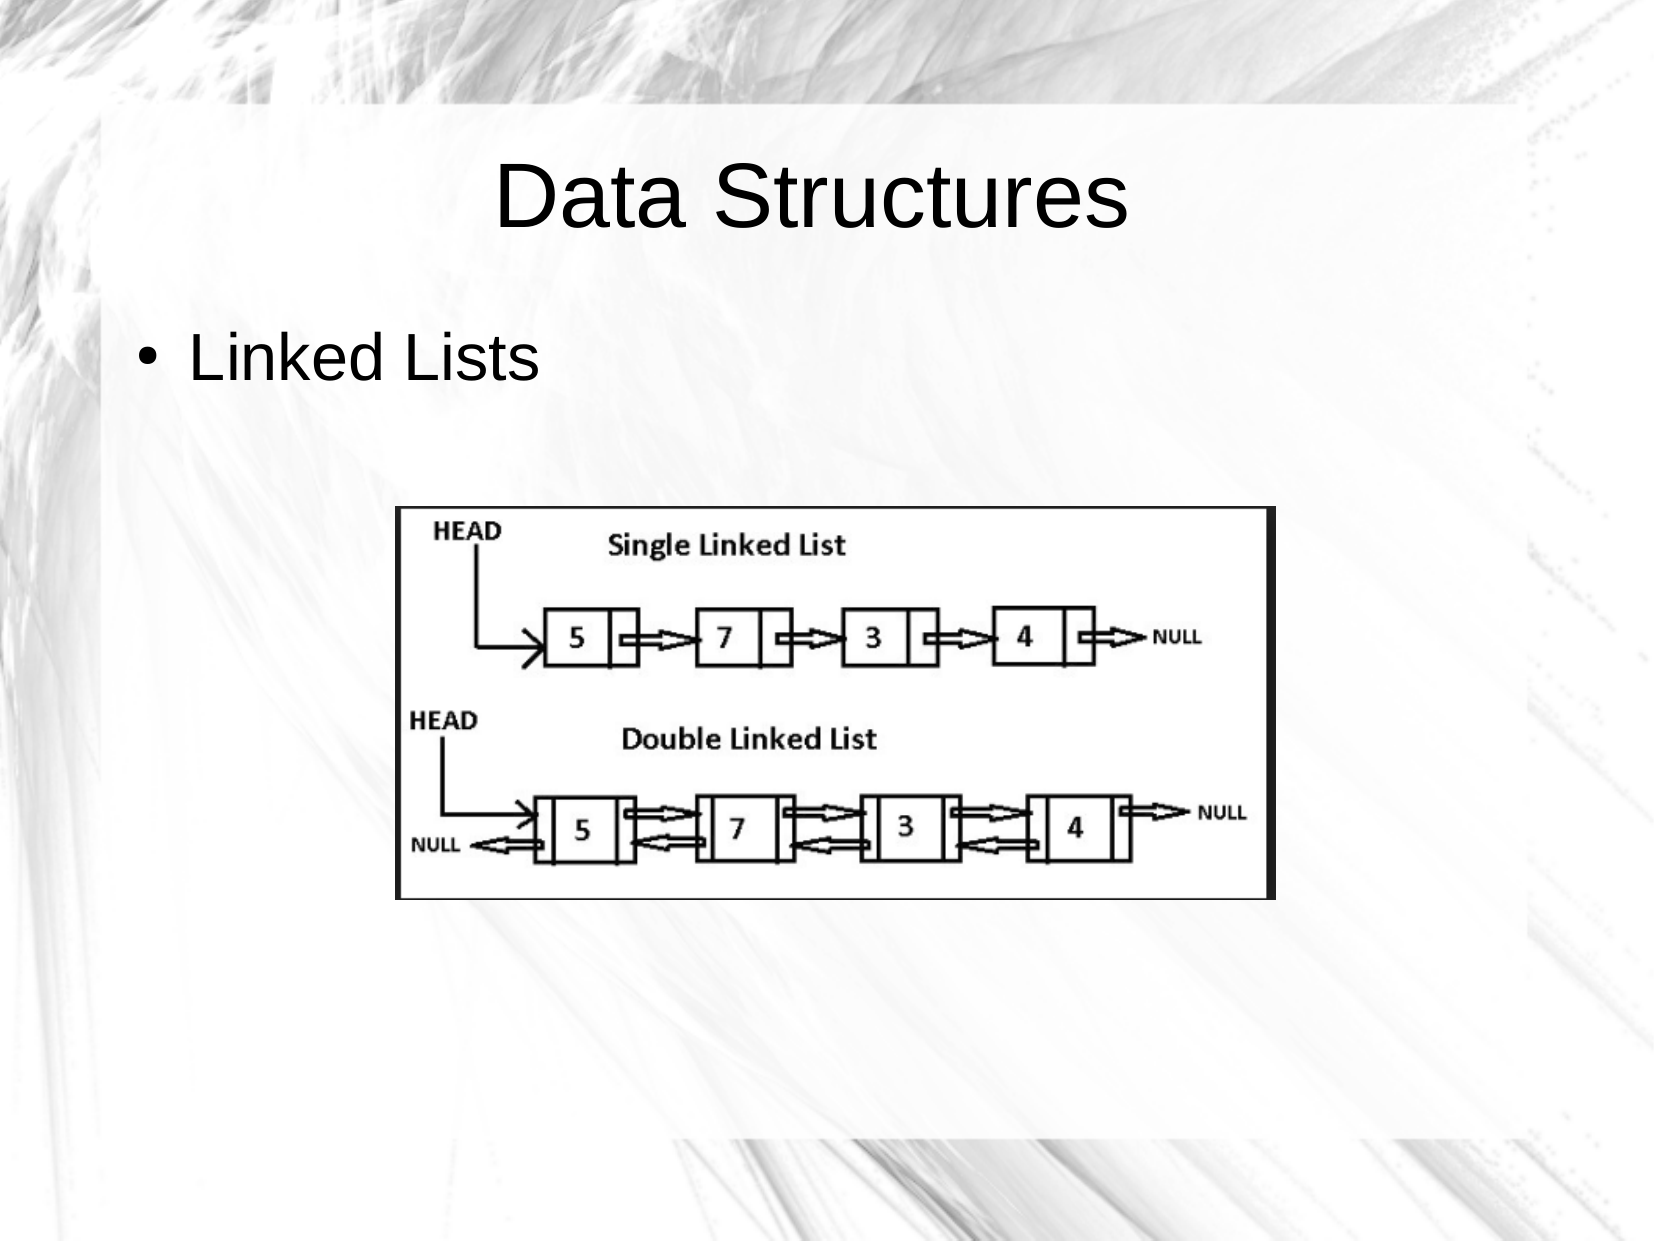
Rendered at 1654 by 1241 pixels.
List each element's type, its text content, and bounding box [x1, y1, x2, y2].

picture [0, 0, 1654, 1241]
title Data Structures [118, 119, 1506, 273]
list Linked Lists [118, 319, 1571, 931]
